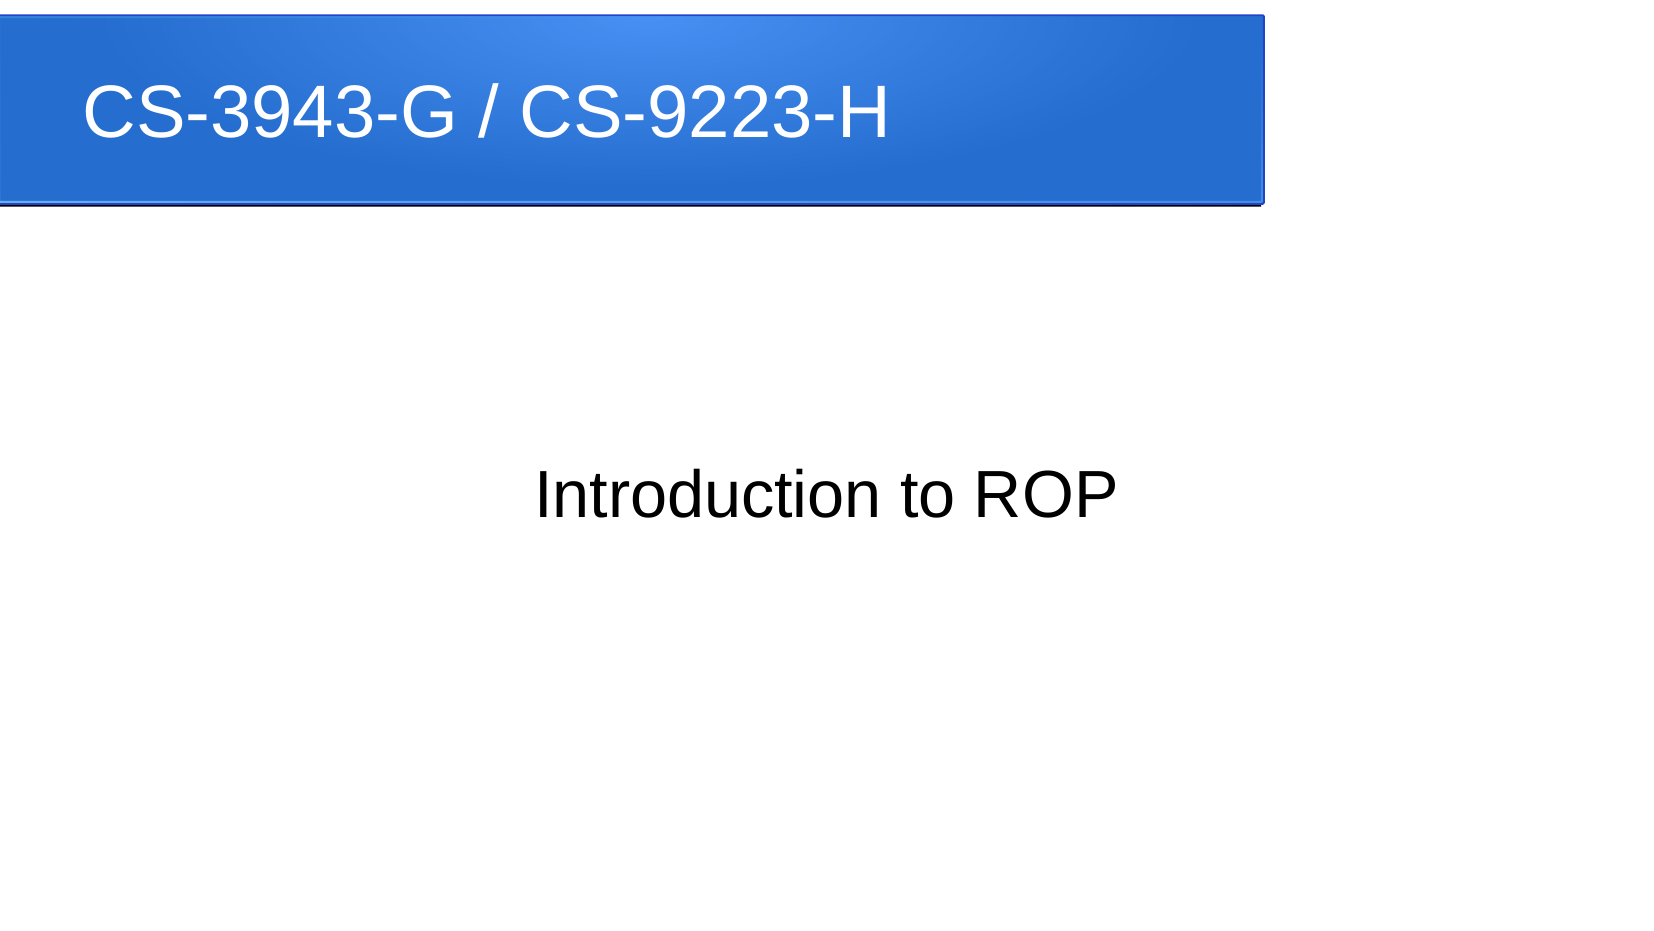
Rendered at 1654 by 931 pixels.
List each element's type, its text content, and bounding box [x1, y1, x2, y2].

title CS-3943-G / CS-9223-H [82, 35, 1235, 189]
subtitle Introduction to ROP [82, 224, 1571, 764]
